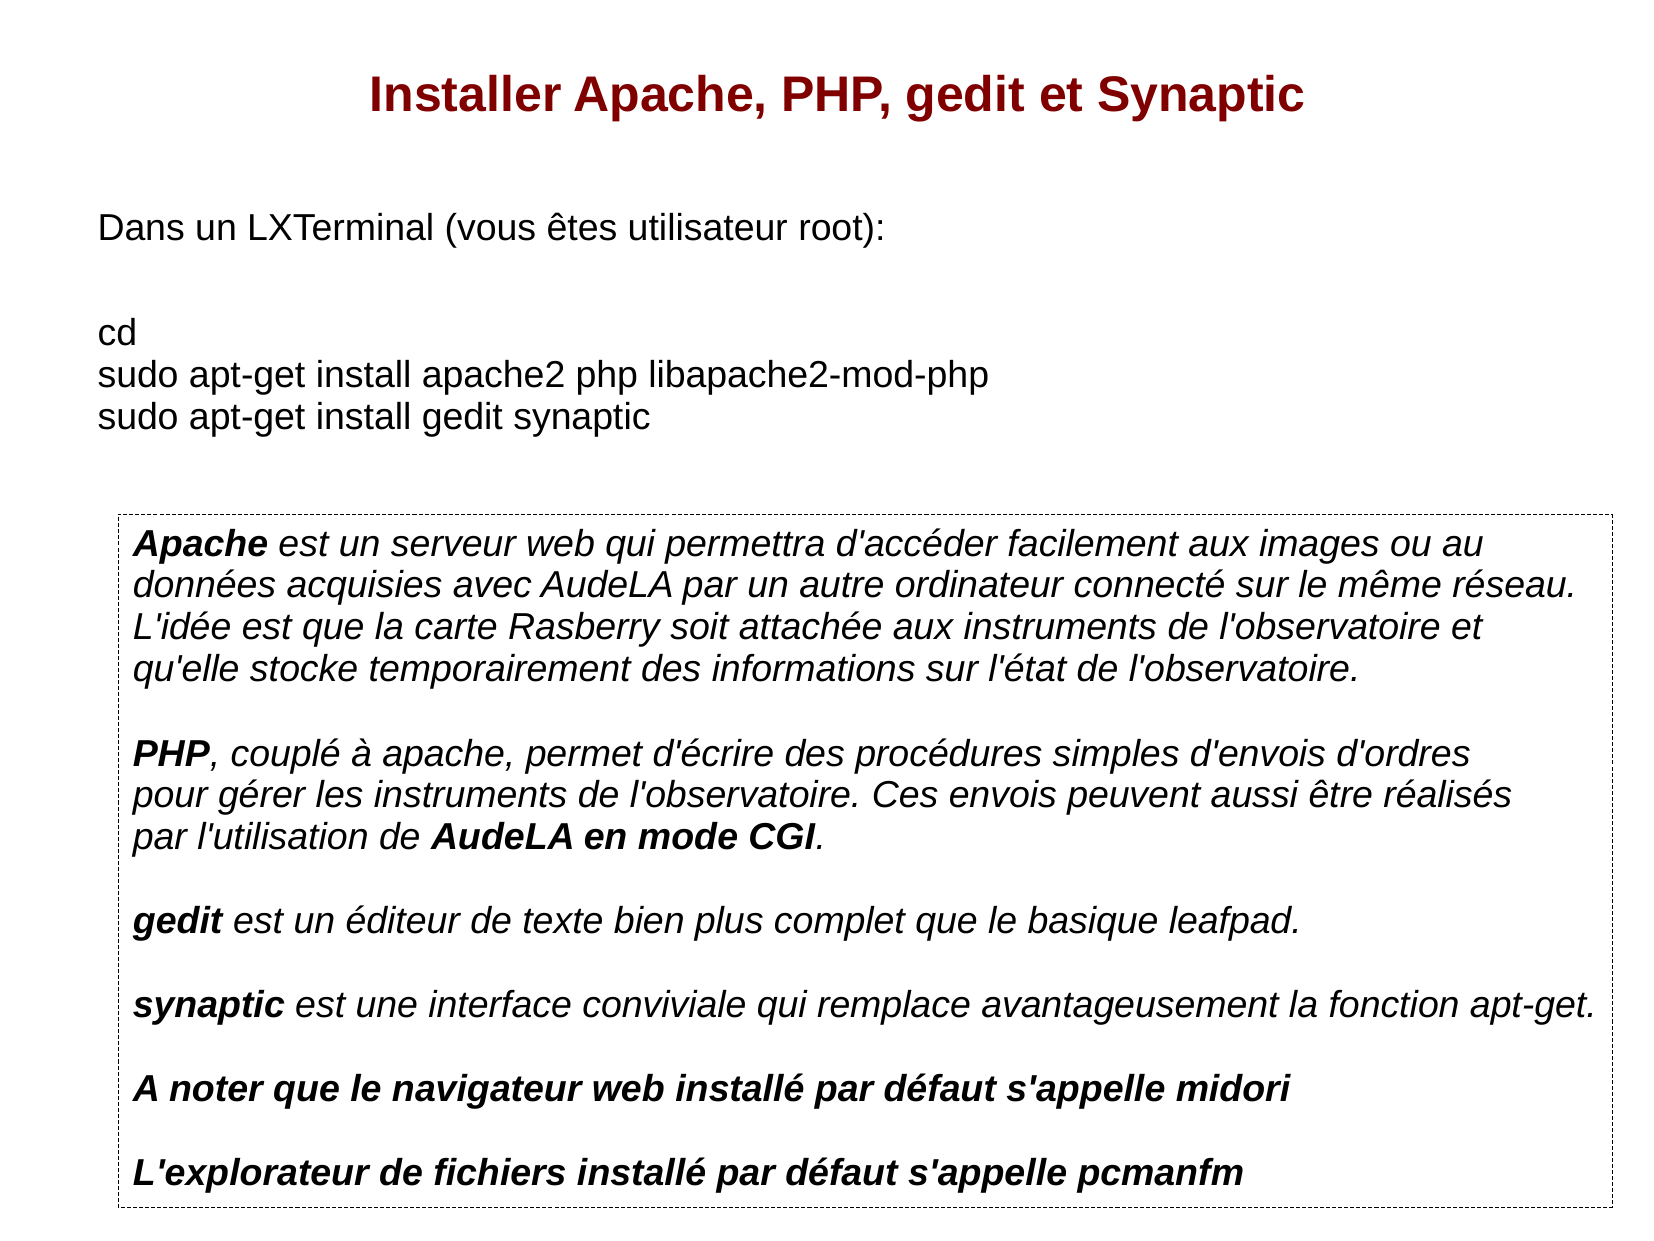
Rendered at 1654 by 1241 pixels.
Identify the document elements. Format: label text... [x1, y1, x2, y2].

text_box Installer Apache, PHP, gedit et Synaptic Dans un LXTerminal (vous êtes utilisateur root): cd sudo apt-get install apache2 php libapache2-mod-php sudo apt-get install gedit synaptic [82, 59, 1594, 446]
text_box Apache est un serveur web qui permettra d'accéder facilement aux images ou au données acquisies avec AudeLA par un autre ordinateur connecté sur le même réseau. L'idée est que la carte Rasberry soit attachée aux instruments de l'observatoire et qu'elle stocke temporairement des informations sur l'état de l'observatoire. PHP, couplé à apache, permet d'écrire des procédures simples d'envois d'ordres pour gérer les instruments de l'observatoire. Ces envois peuvent aussi être réalisés par l'utilisation de AudeLA en mode CGI. gedit est un éditeur de texte bien plus complet que le basique leafpad. synaptic est une interface conviviale qui remplace avantageusement la fonction apt-get. A noter que le navigateur web installé par défaut s'appelle midori L'explorateur de fichiers installé par défaut s'appelle pcmanfm [118, 514, 1613, 1208]
